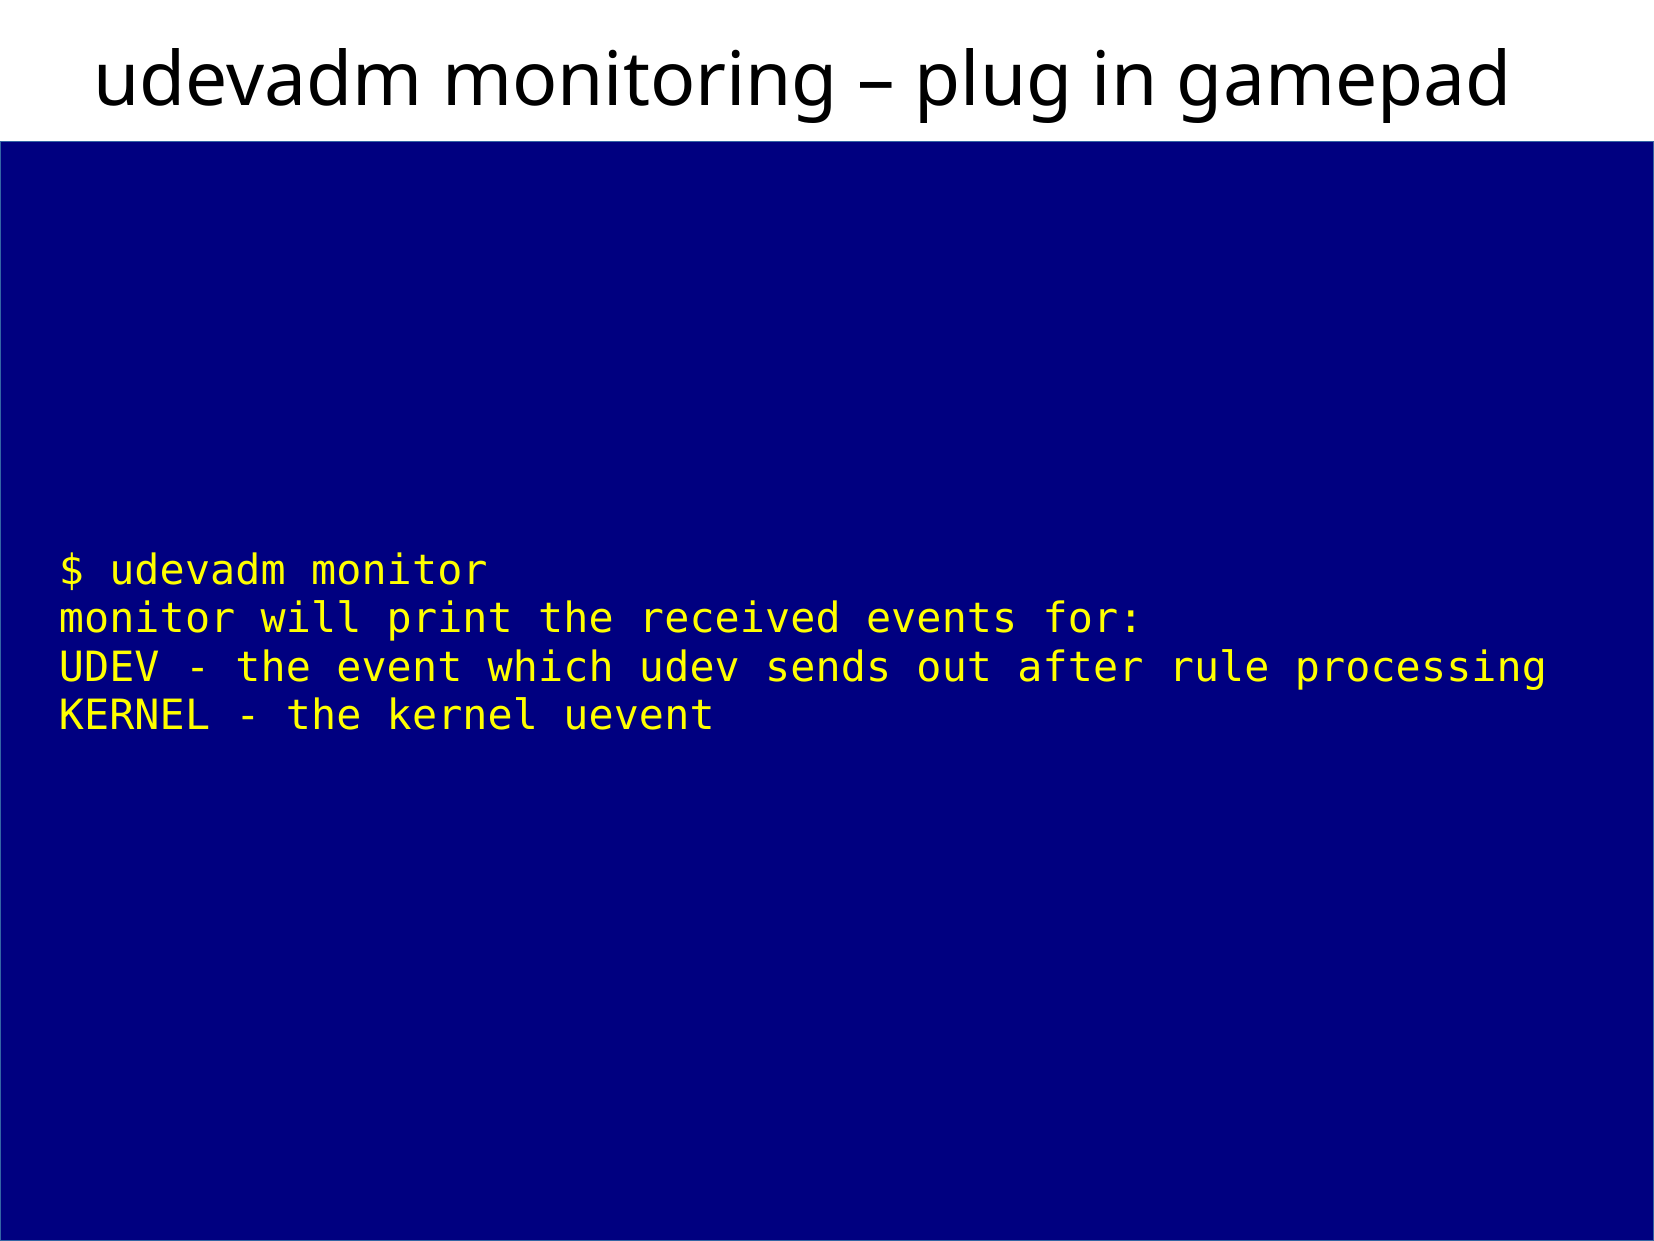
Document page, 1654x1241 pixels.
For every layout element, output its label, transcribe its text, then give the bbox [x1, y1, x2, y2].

text_box $ udevadm monitor monitor will print the received events for: UDEV - the event which udev sends out after rule processing KERNEL - the kernel uevent [0, 141, 1654, 1241]
title udevadm monitoring – plug in gamepad [59, 35, 1548, 118]
